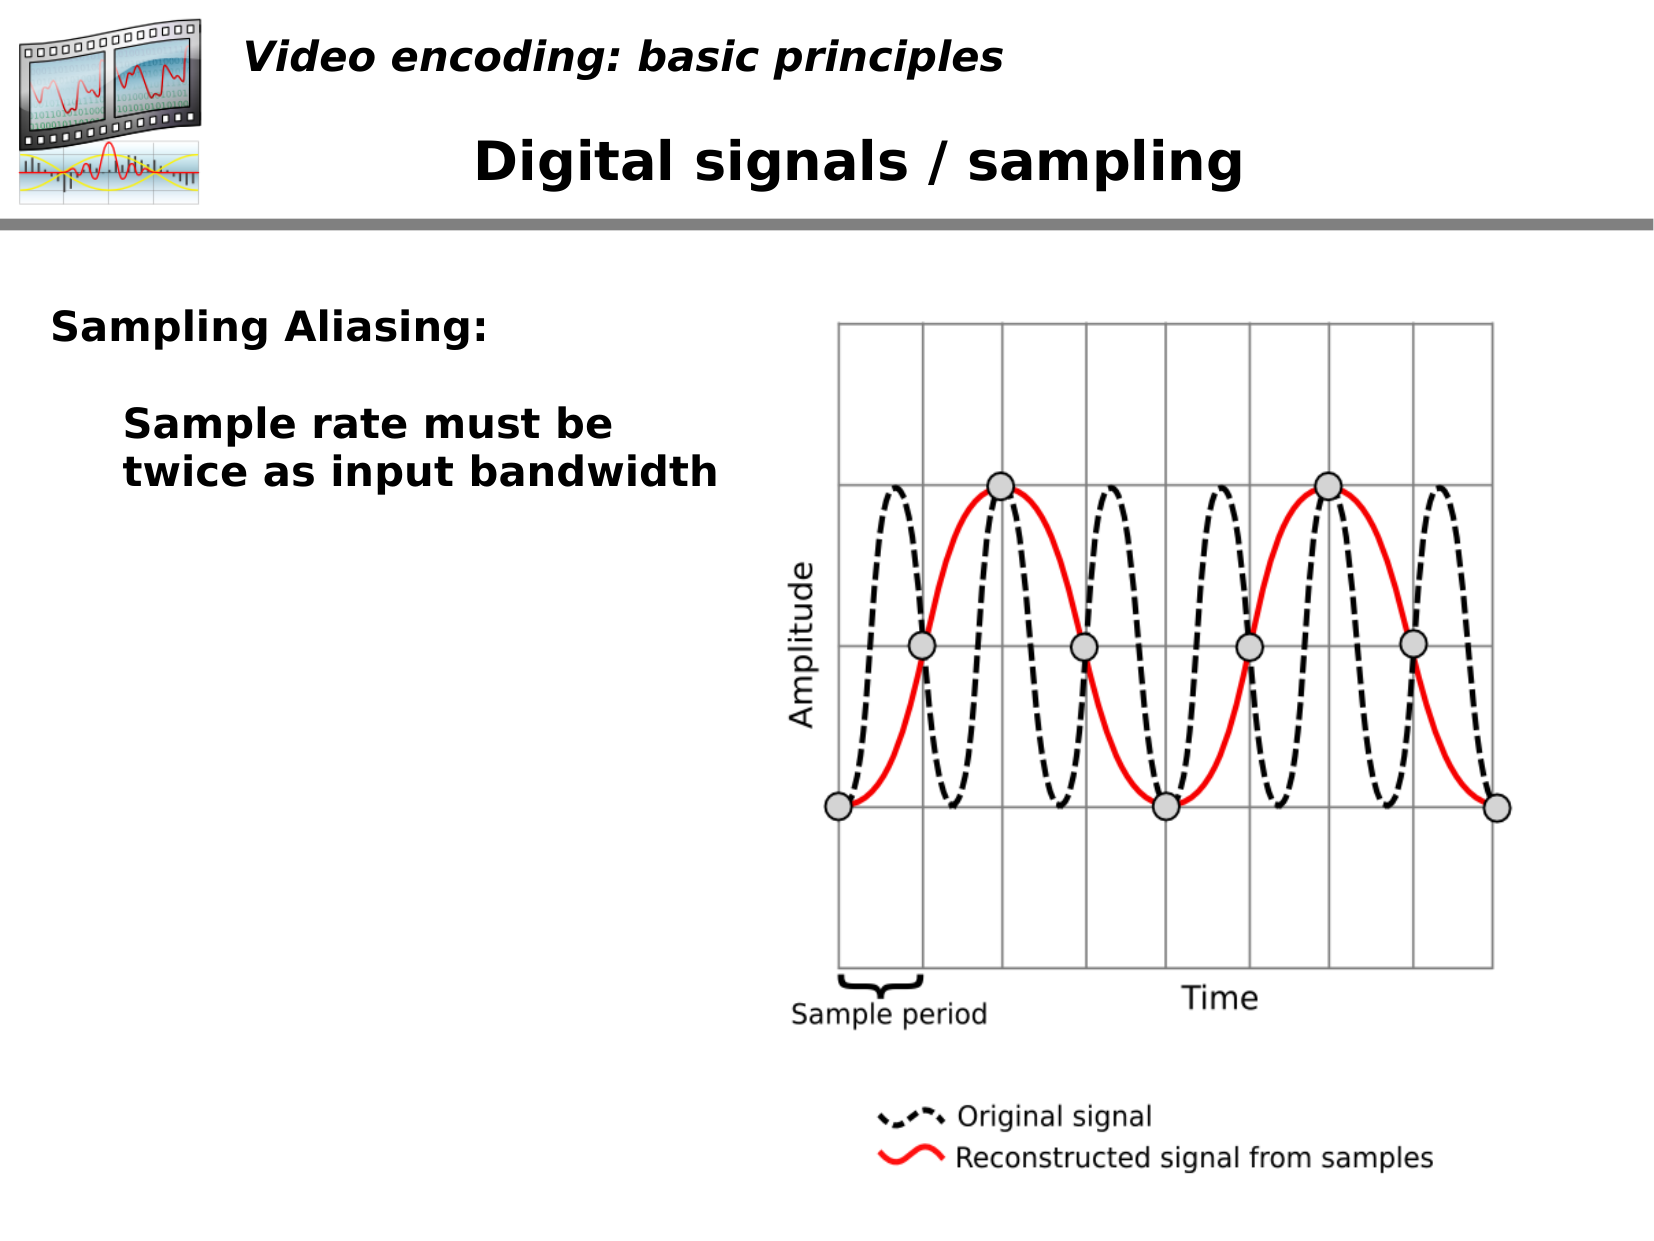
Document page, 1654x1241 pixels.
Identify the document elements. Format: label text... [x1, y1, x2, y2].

picture [0, 2, 225, 218]
text_box Digital signals / sampling [459, 122, 1261, 201]
text_box Video encoding: basic principles [228, 25, 1020, 89]
text_box [0, 218, 1654, 231]
picture [755, 292, 1548, 1193]
text_box Sampling Aliasing: Sample rate must be twice as input bandwidth [35, 295, 735, 505]
